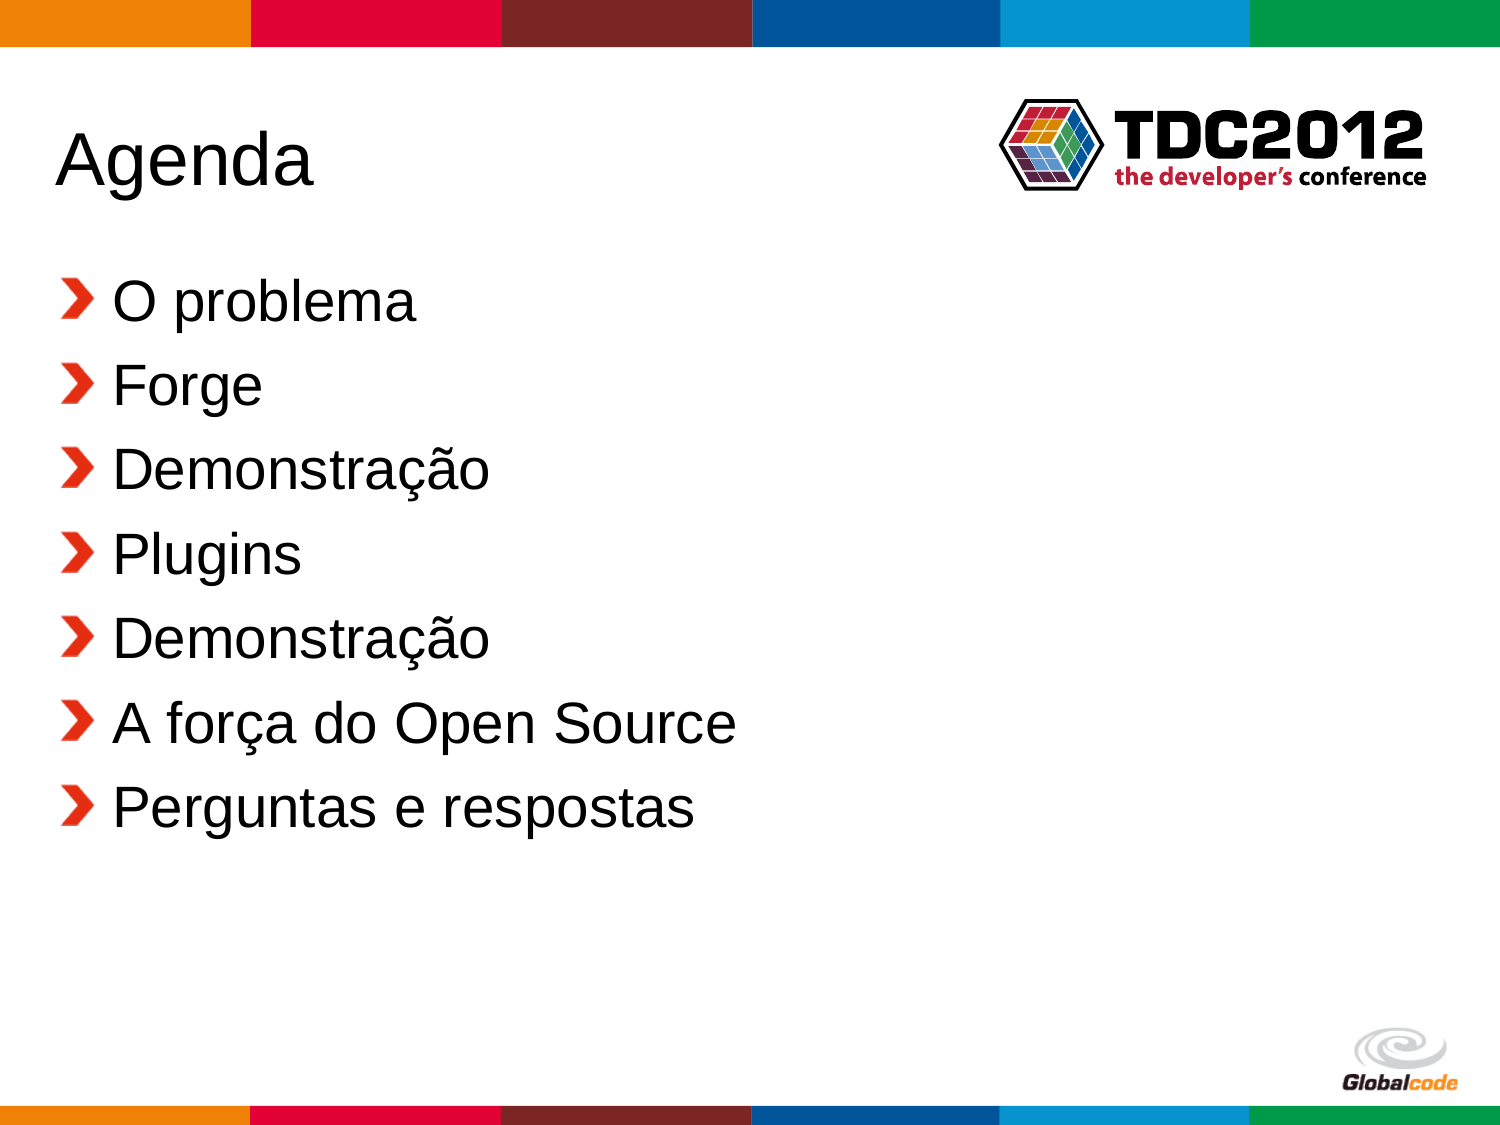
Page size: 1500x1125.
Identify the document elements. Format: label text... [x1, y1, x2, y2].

title Agenda [41, 57, 975, 254]
list O problema Forge Demonstração Plugins Demonstração A força do Open Source Perguntas e respostas [41, 255, 1459, 848]
picture [1340, 999, 1459, 1105]
